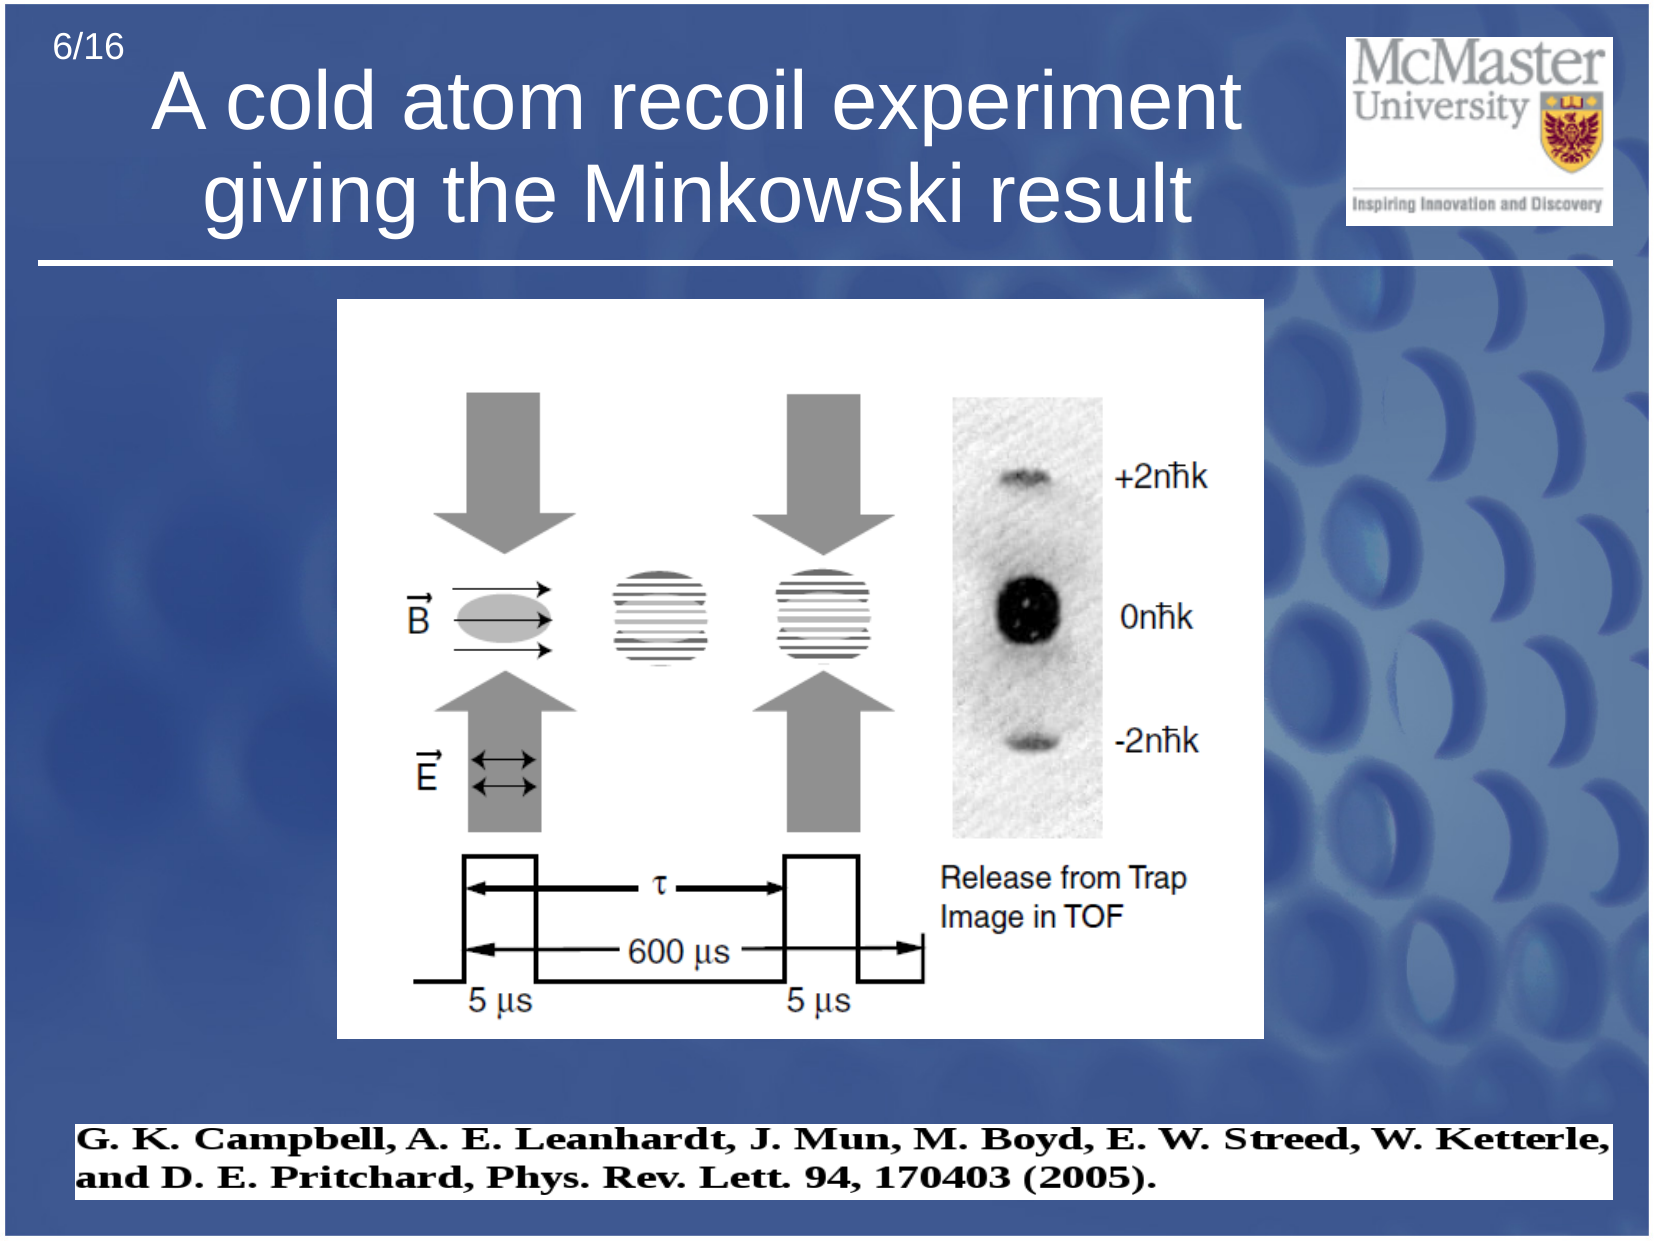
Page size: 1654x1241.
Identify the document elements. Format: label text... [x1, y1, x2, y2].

picture [0, 0, 1654, 1241]
title [1313, 37, 1489, 245]
text_box 6/16 [37, 18, 147, 76]
title [0, 37, 82, 245]
title A cold atom recoil experiment giving the Minkowski result [82, 37, 1313, 257]
